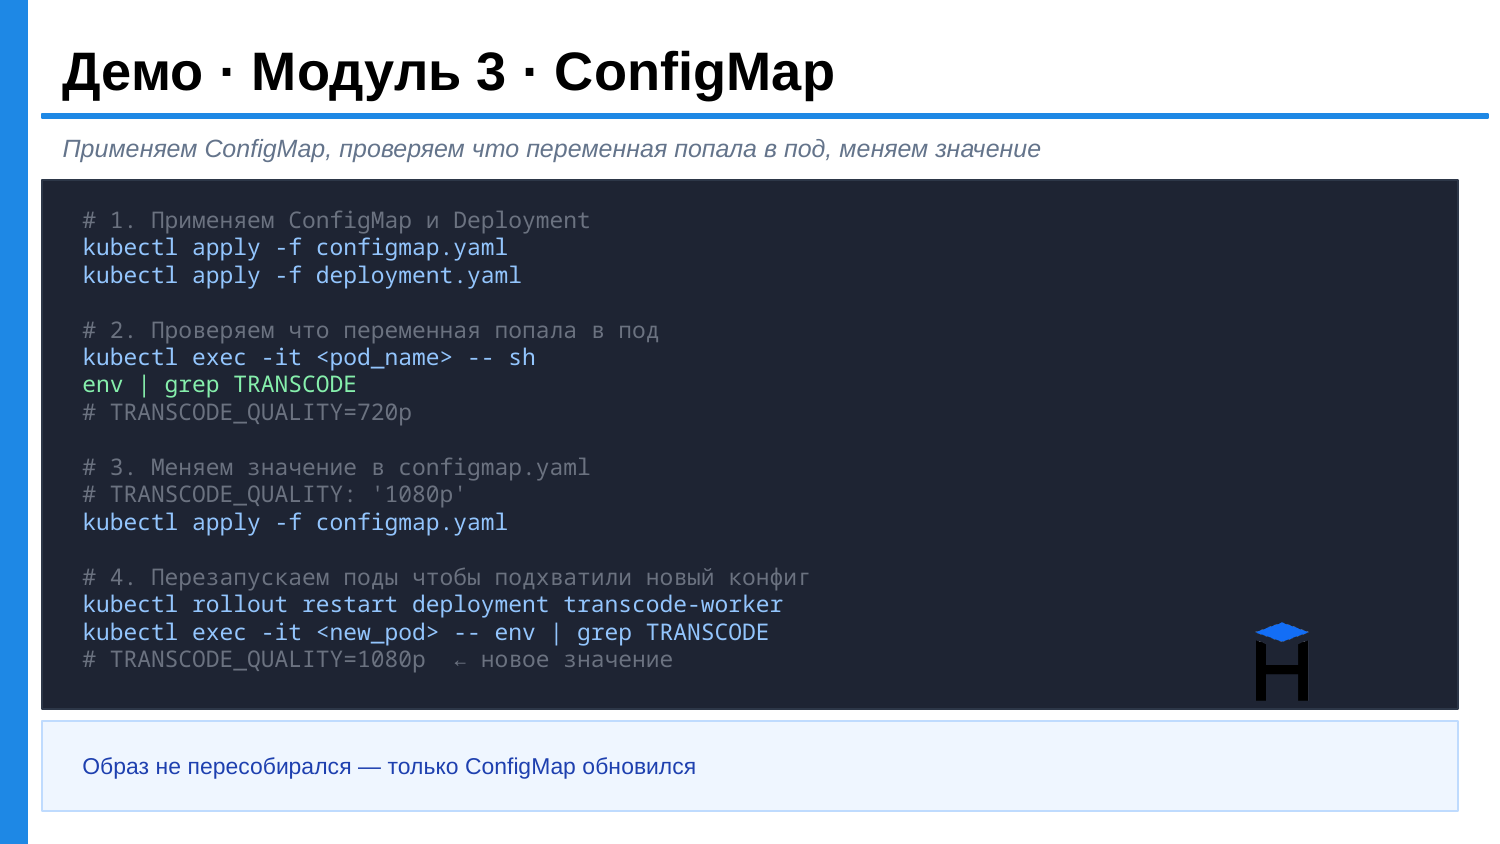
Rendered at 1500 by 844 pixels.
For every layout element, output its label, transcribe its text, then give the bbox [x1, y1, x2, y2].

text_box [0, 0, 27, 844]
text_box [41, 113, 1488, 119]
text_box [41, 720, 1458, 811]
text_box Применяем ConfigMap, проверяем что переменная попала в под, меняем значение [47, 123, 1488, 171]
text_box # 1. Применяем ConfigMap и Deployment kubectl apply -f configmap.yaml kubectl apply -f deployment.yaml # 2. Проверяем что переменная попала в под kubectl exec -it <pod_name> -- sh env | grep TRANSCODE # TRANSCODE_QUALITY=720p # 3. Меняем значение в configmap.yaml # TRANSCODE_QUALITY: '1080p' kubectl apply -f configmap.yaml # 4. Перезапускаем поды чтобы подхватили новый конфиг kubectl rollout restart deployment transcode-worker kubectl exec -it <new_pod> -- env | grep TRANSCODE # TRANSCODE_QUALITY=1080p ← новое значение [67, 197, 1448, 691]
text_box Демо · Модуль 3 · ConfigMap [47, 26, 1488, 110]
text_box Образ не пересобирался — только ConfigMap обновился [67, 726, 1448, 805]
picture [1255, 622, 1309, 701]
text_box [41, 179, 1458, 709]
